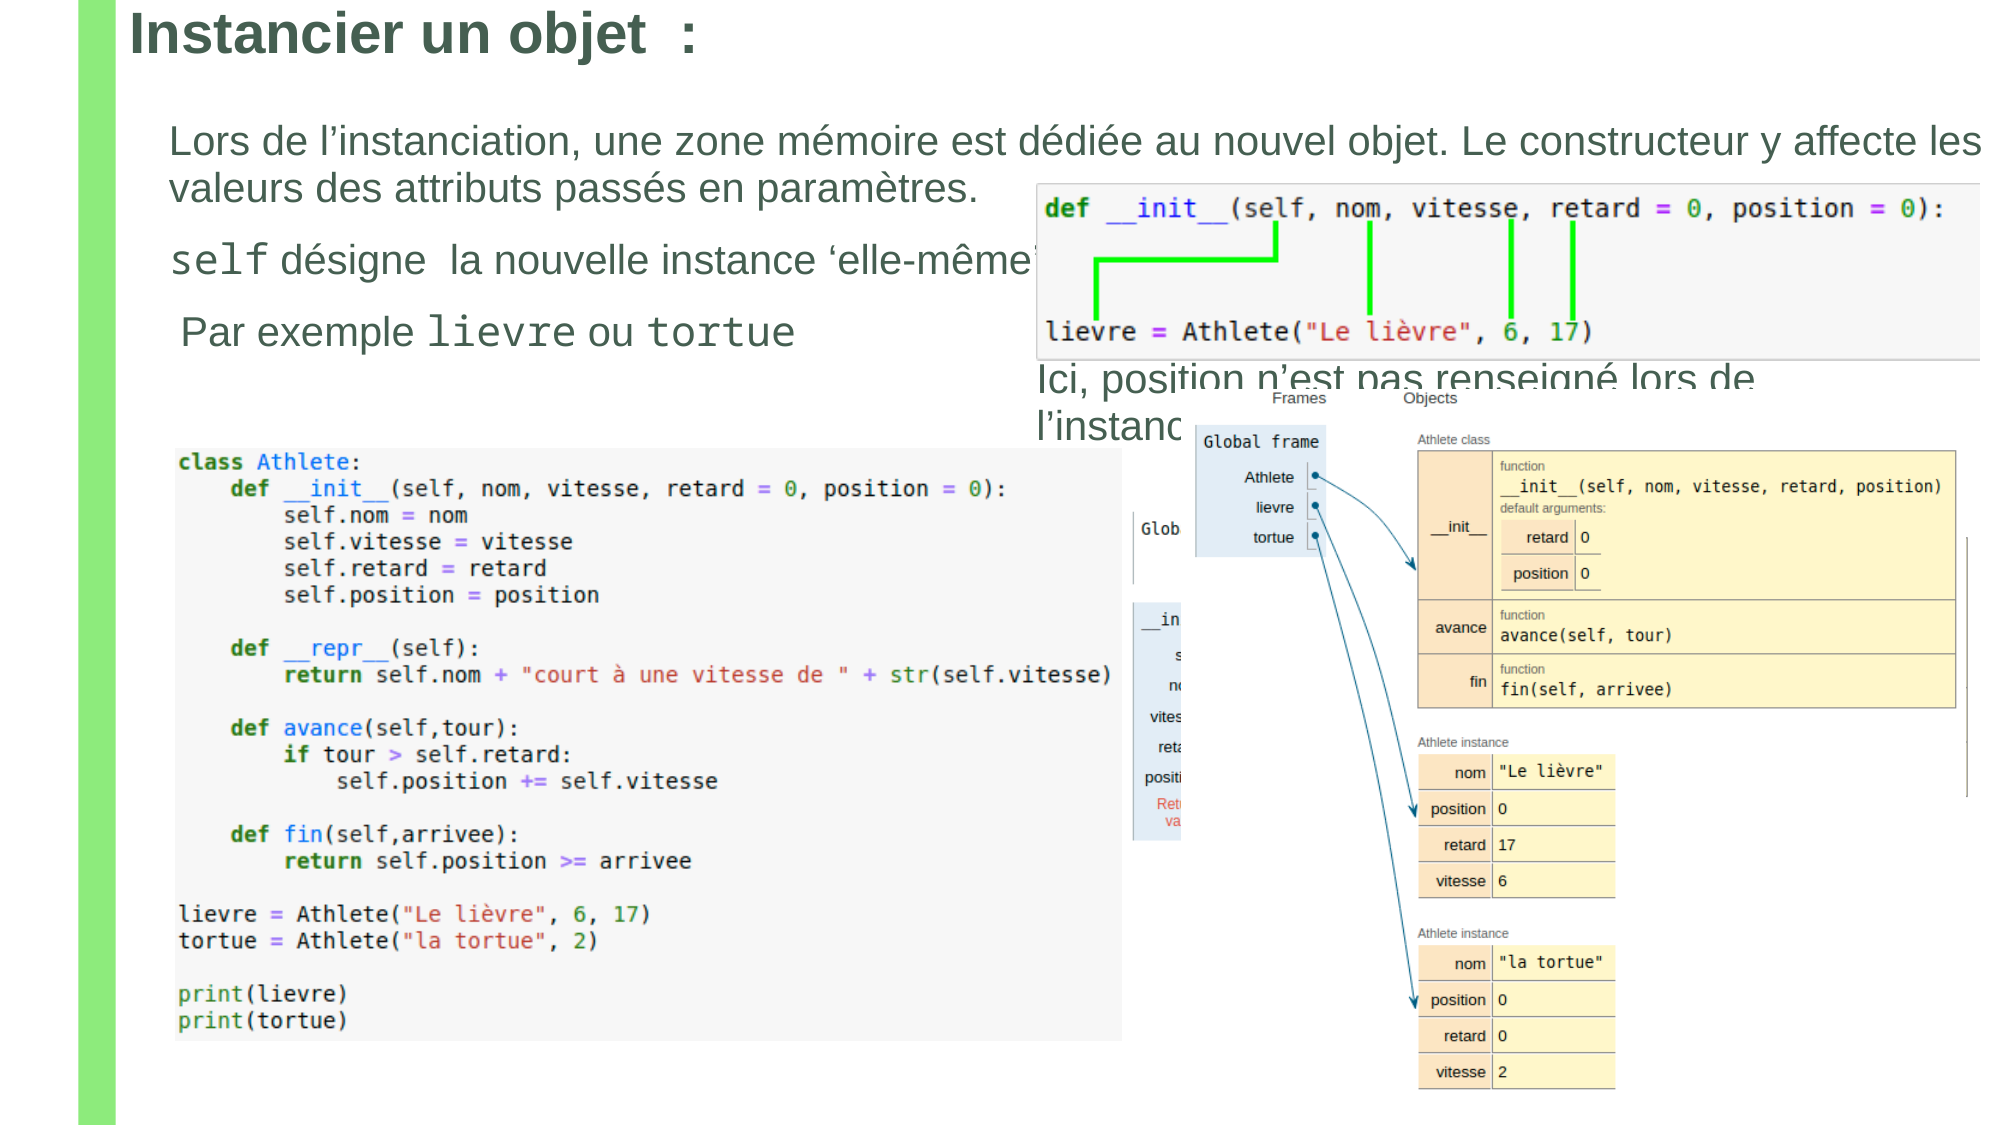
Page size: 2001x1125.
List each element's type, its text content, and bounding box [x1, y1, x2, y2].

text_box Instancier un objet : [114, 0, 2000, 107]
picture [1036, 183, 1980, 348]
text_box Lors de l’instanciation, une zone mémoire est dédiée au nouvel objet. Le constructeur y affecte les valeurs des attributs passés en paramètres. self désigne la nouvelle instance ‘elle-même’. Par exemple lievre ou tortue [154, 110, 2000, 1125]
picture [1181, 389, 1966, 1099]
text_box Ici, position n’est pas renseigné lors de l’instanciation : Il prendra la valeur par défaut (0) [1021, 348, 1983, 455]
